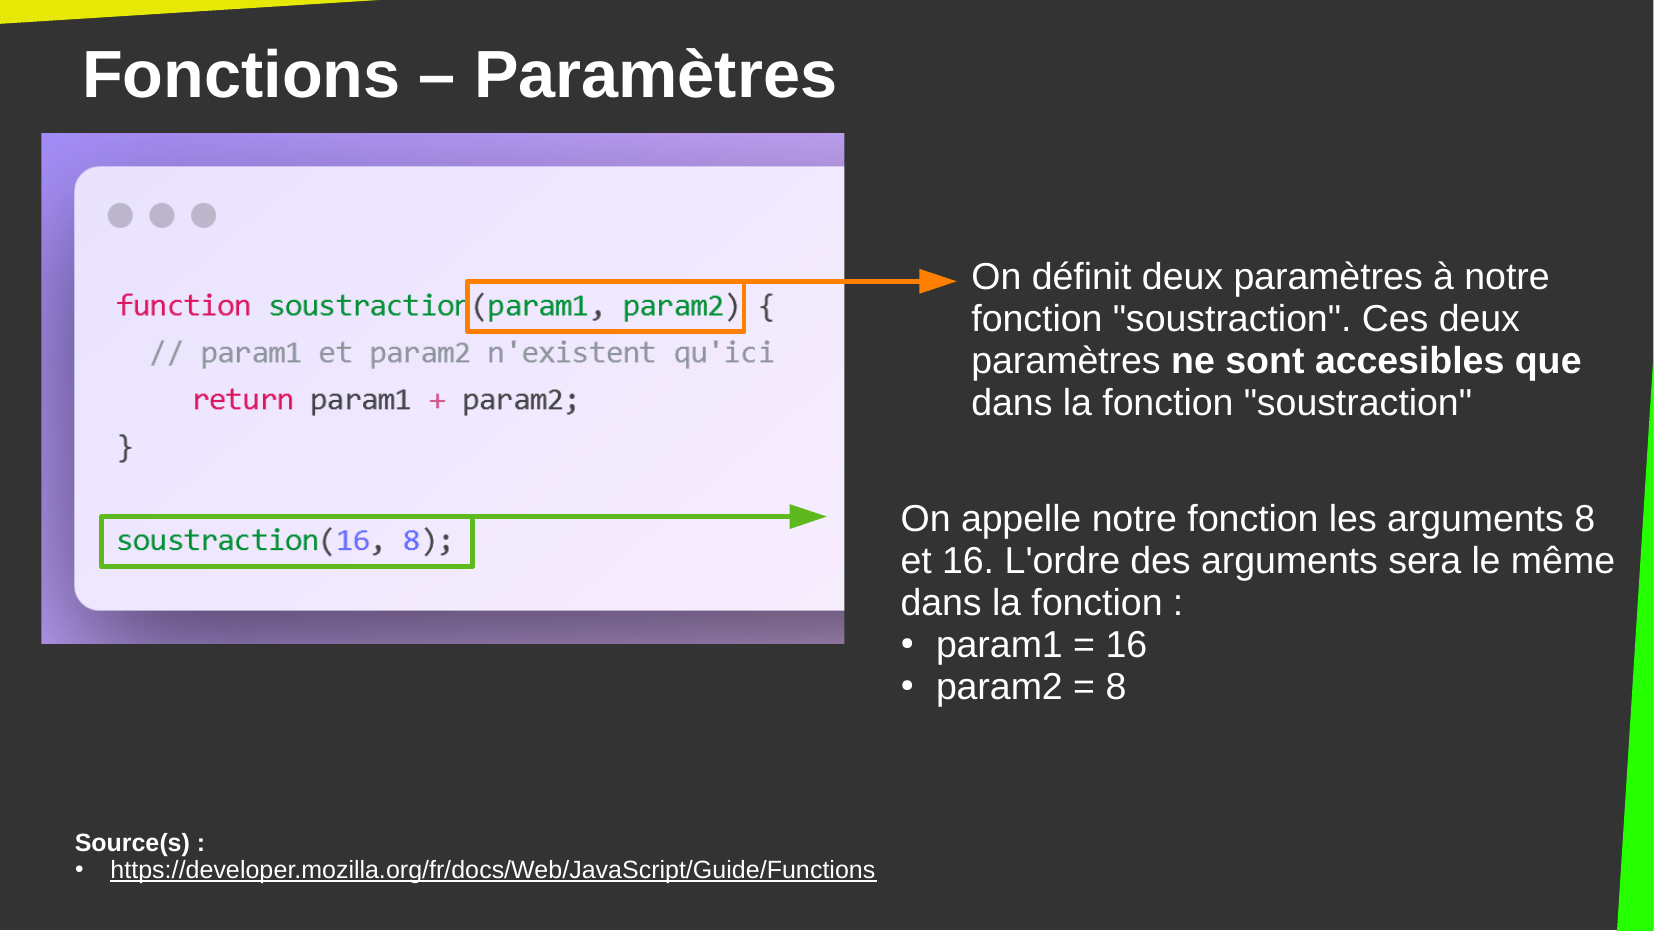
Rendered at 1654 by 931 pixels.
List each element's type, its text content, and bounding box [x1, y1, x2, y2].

picture [41, 133, 845, 644]
text_box [1617, 345, 1654, 931]
text_box On définit deux paramètres à notre fonction "soustraction". Ces deux paramètres ne sont accesibles que dans la fonction "soustraction" [956, 248, 1619, 431]
text_box Source(s) : https://developer.mozilla.org/fr/docs/Web/JavaScript/Guide/Functions [60, 820, 1583, 892]
picture [470, 284, 742, 329]
text_box On appelle notre fonction les arguments 8 et 16. L'ordre des arguments sera le même dans la fonction : param1 = 16 param2 = 8 [885, 490, 1636, 721]
text_box [0, 0, 380, 24]
title Fonctions – Paramètres [82, 37, 1571, 114]
